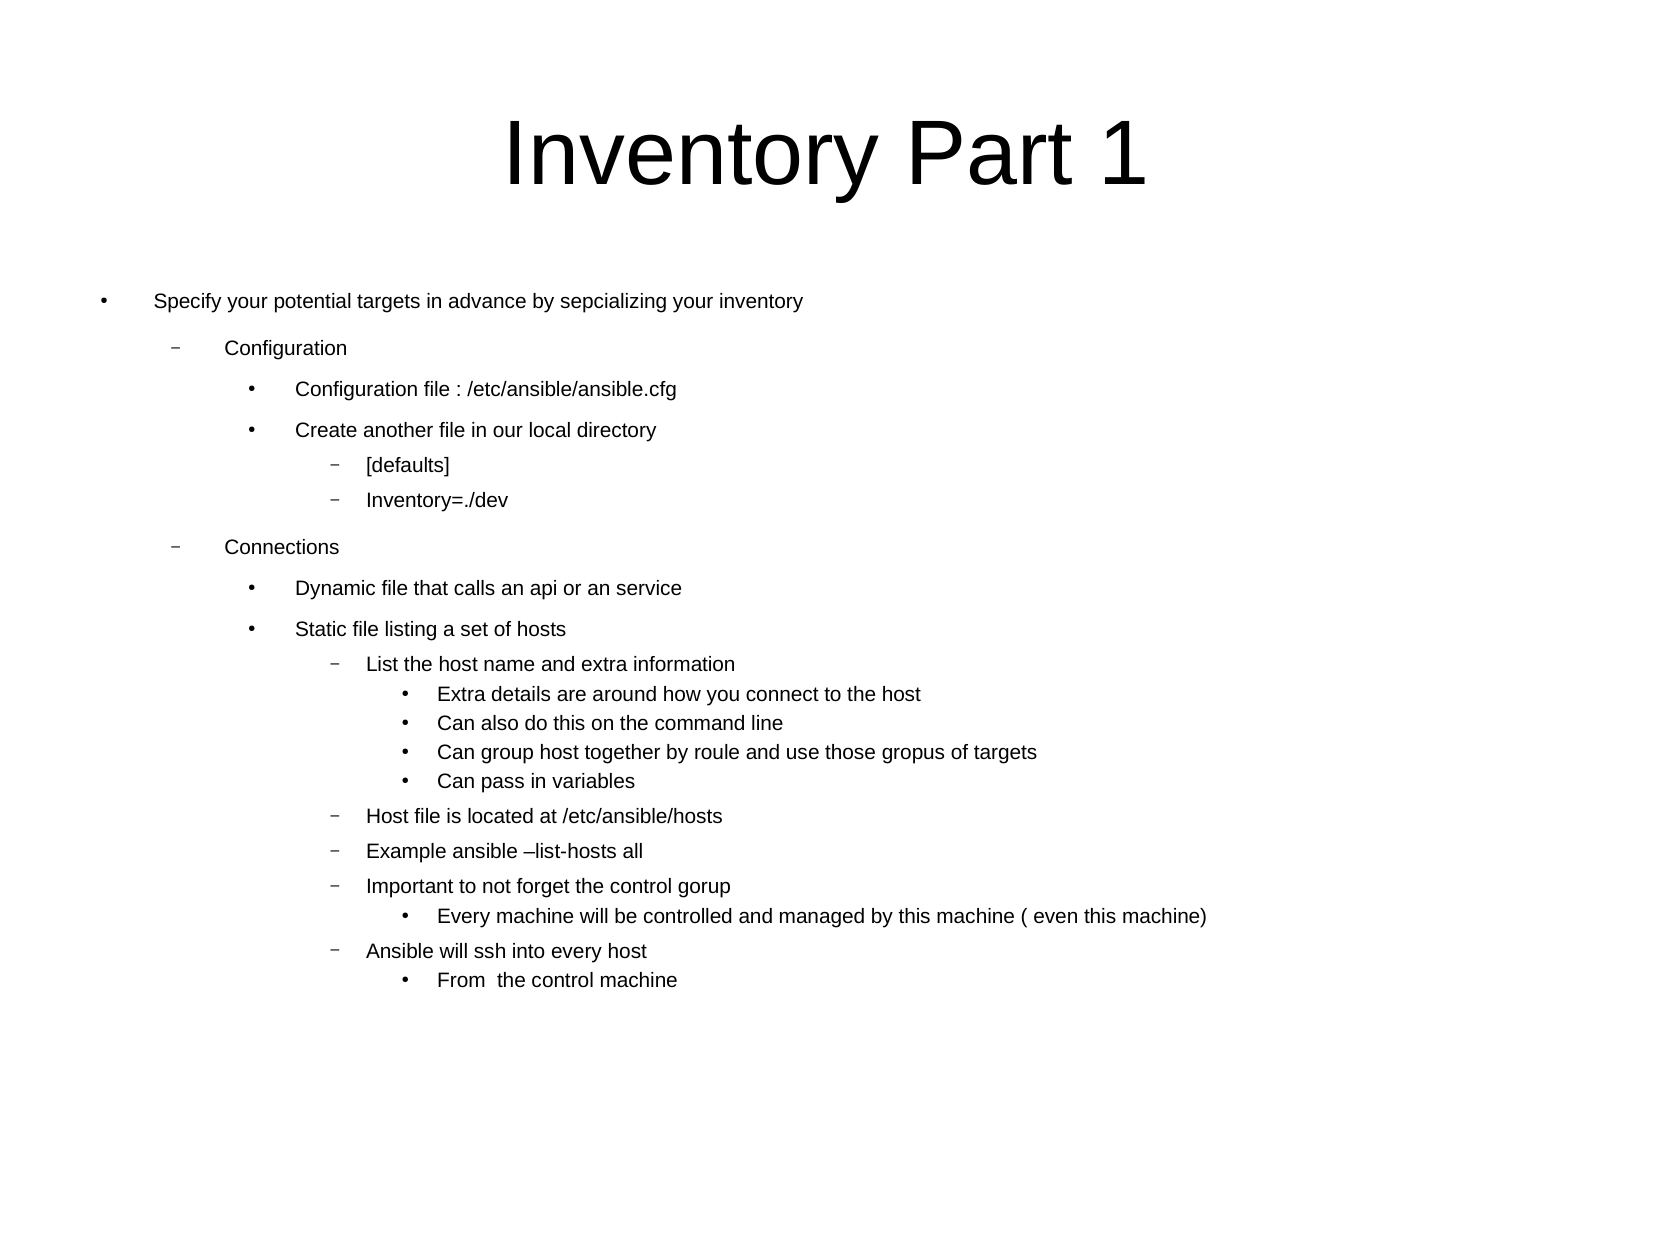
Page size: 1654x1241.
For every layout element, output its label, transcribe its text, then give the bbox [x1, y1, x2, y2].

title Inventory Part 1 [82, 49, 1571, 257]
list Specify your potential targets in advance by sepcializing your inventory Configuration Configuration file : /etc/ansible/ansible.cfg Create another file in our local directory [defaults] Inventory=./dev Connections Dynamic file that calls an api or an service Static file listing a set of hosts List the host name and extra information Extra details are around how you connect to the host Can also do this on the command line Can group host together by roule and use those gropus of targets Can pass in variables Host file is located at /etc/ansible/hosts Example ansible –list-hosts all Important to not forget the control gorup Every machine will be controlled and managed by this machine ( even this machine) Ansible will ssh into every host From the control machine [82, 290, 1571, 1229]
